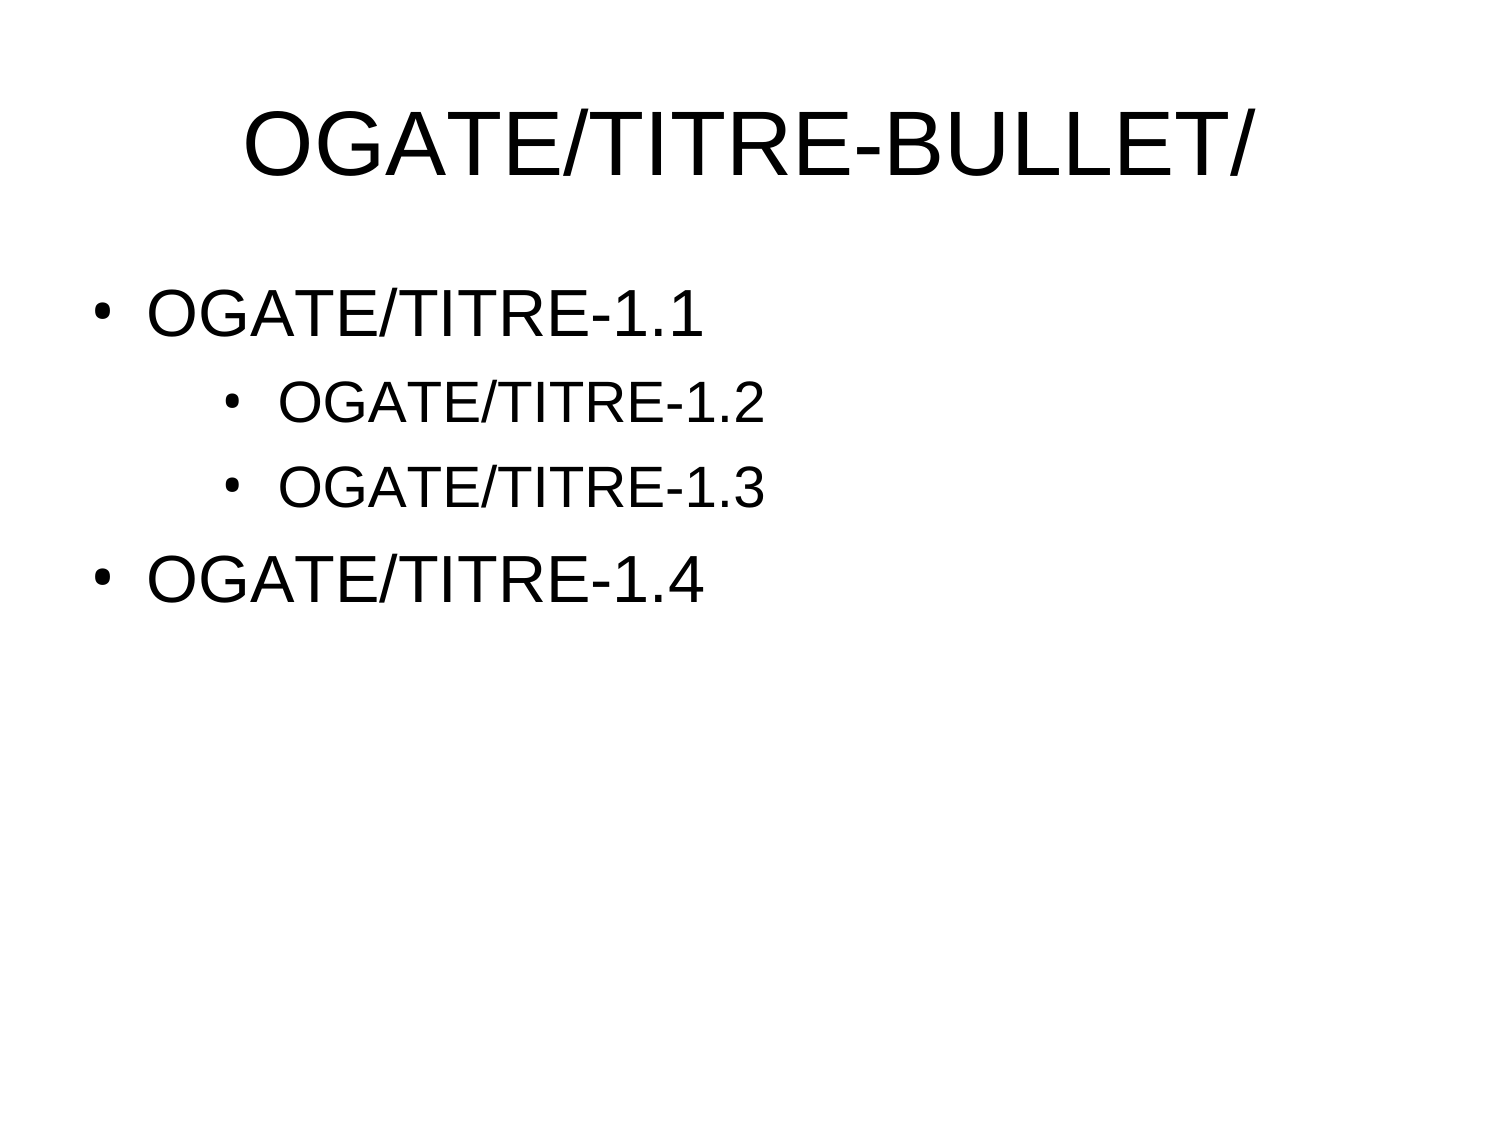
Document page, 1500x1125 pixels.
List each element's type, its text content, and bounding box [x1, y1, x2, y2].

list OGATE/TITRE-1.1 OGATE/TITRE-1.2 OGATE/TITRE-1.3 OGATE/TITRE-1.4 [75, 262, 1426, 1005]
title OGATE/TITRE-BULLET/ [75, 45, 1426, 233]
